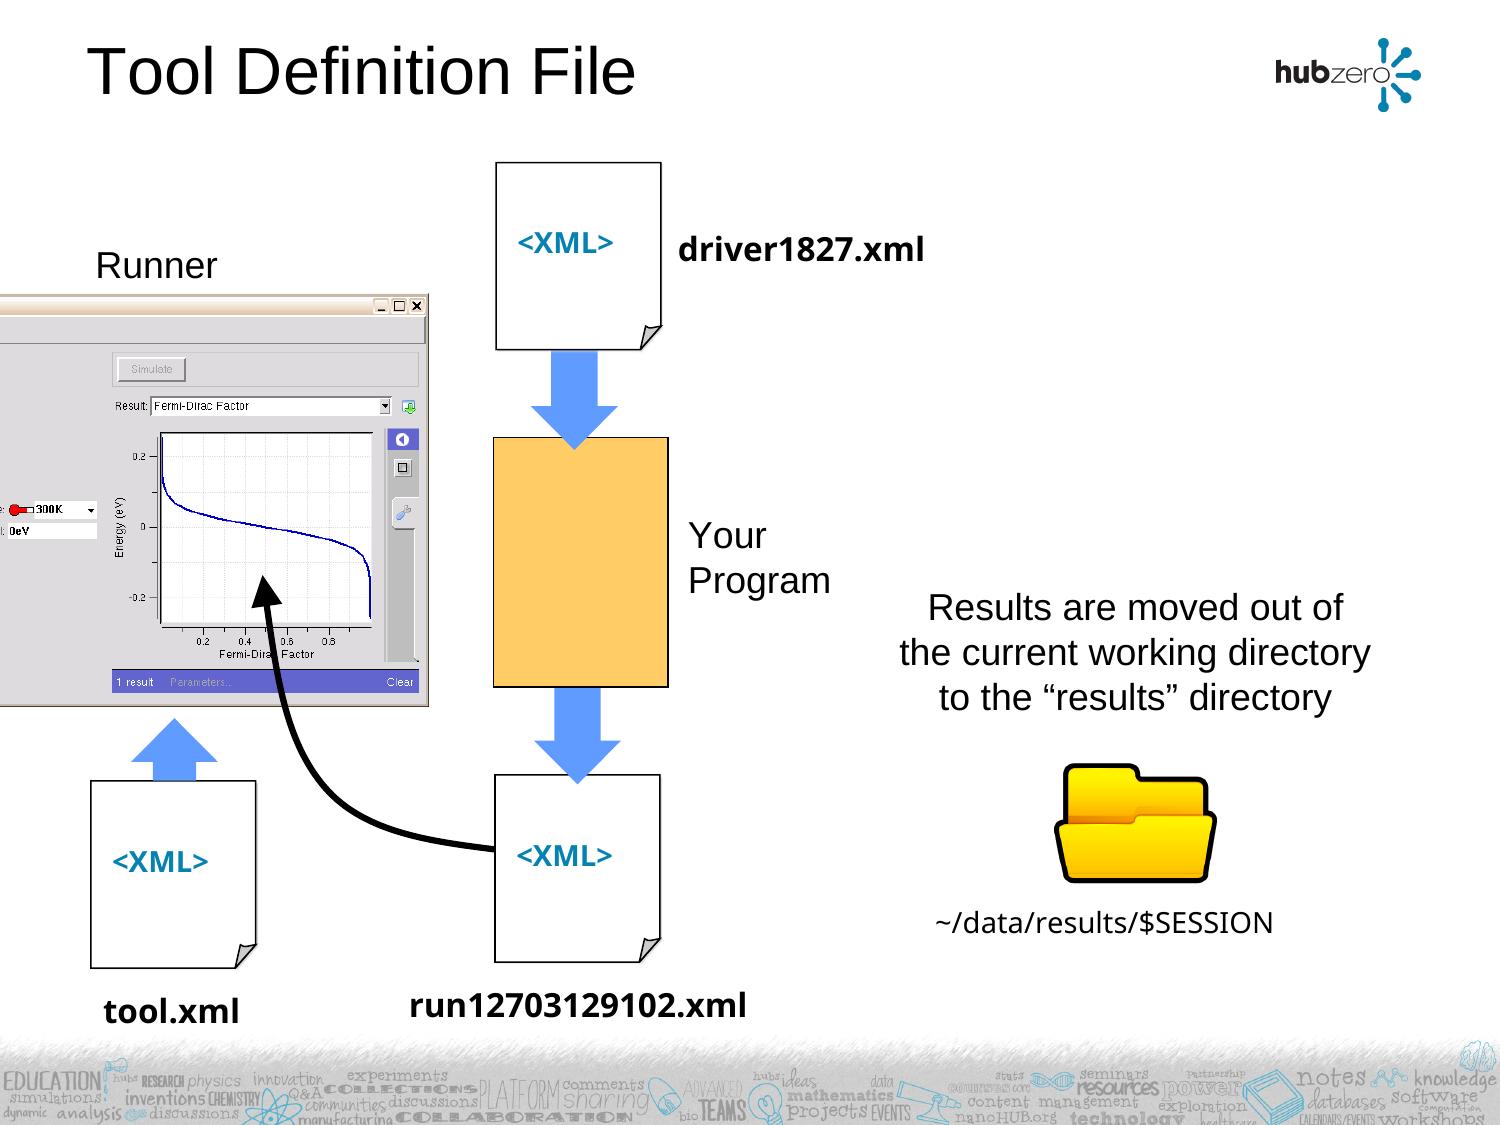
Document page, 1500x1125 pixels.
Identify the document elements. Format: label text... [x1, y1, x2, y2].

text_box [493, 162, 669, 963]
text_box <XML> [502, 217, 630, 268]
text_box run12703129102.xml [393, 976, 763, 1032]
text_box [90, 718, 256, 969]
picture [0, 1034, 1500, 1125]
text_box ~/data/results/$SESSION [920, 896, 1290, 948]
text_box driver1827.xml [663, 220, 941, 276]
text_box <XML> [97, 835, 225, 887]
text_box <XML> [501, 829, 629, 880]
text_box Runner [80, 233, 233, 294]
text_box Results are moved out of the current working directory to the “results” directory [884, 574, 1387, 726]
picture [1054, 737, 1217, 896]
text_box Tool Definition File [71, 14, 1246, 121]
picture [0, 293, 429, 707]
picture [1272, 35, 1424, 115]
text_box Your Program [673, 503, 847, 609]
text_box tool.xml [88, 982, 256, 1039]
